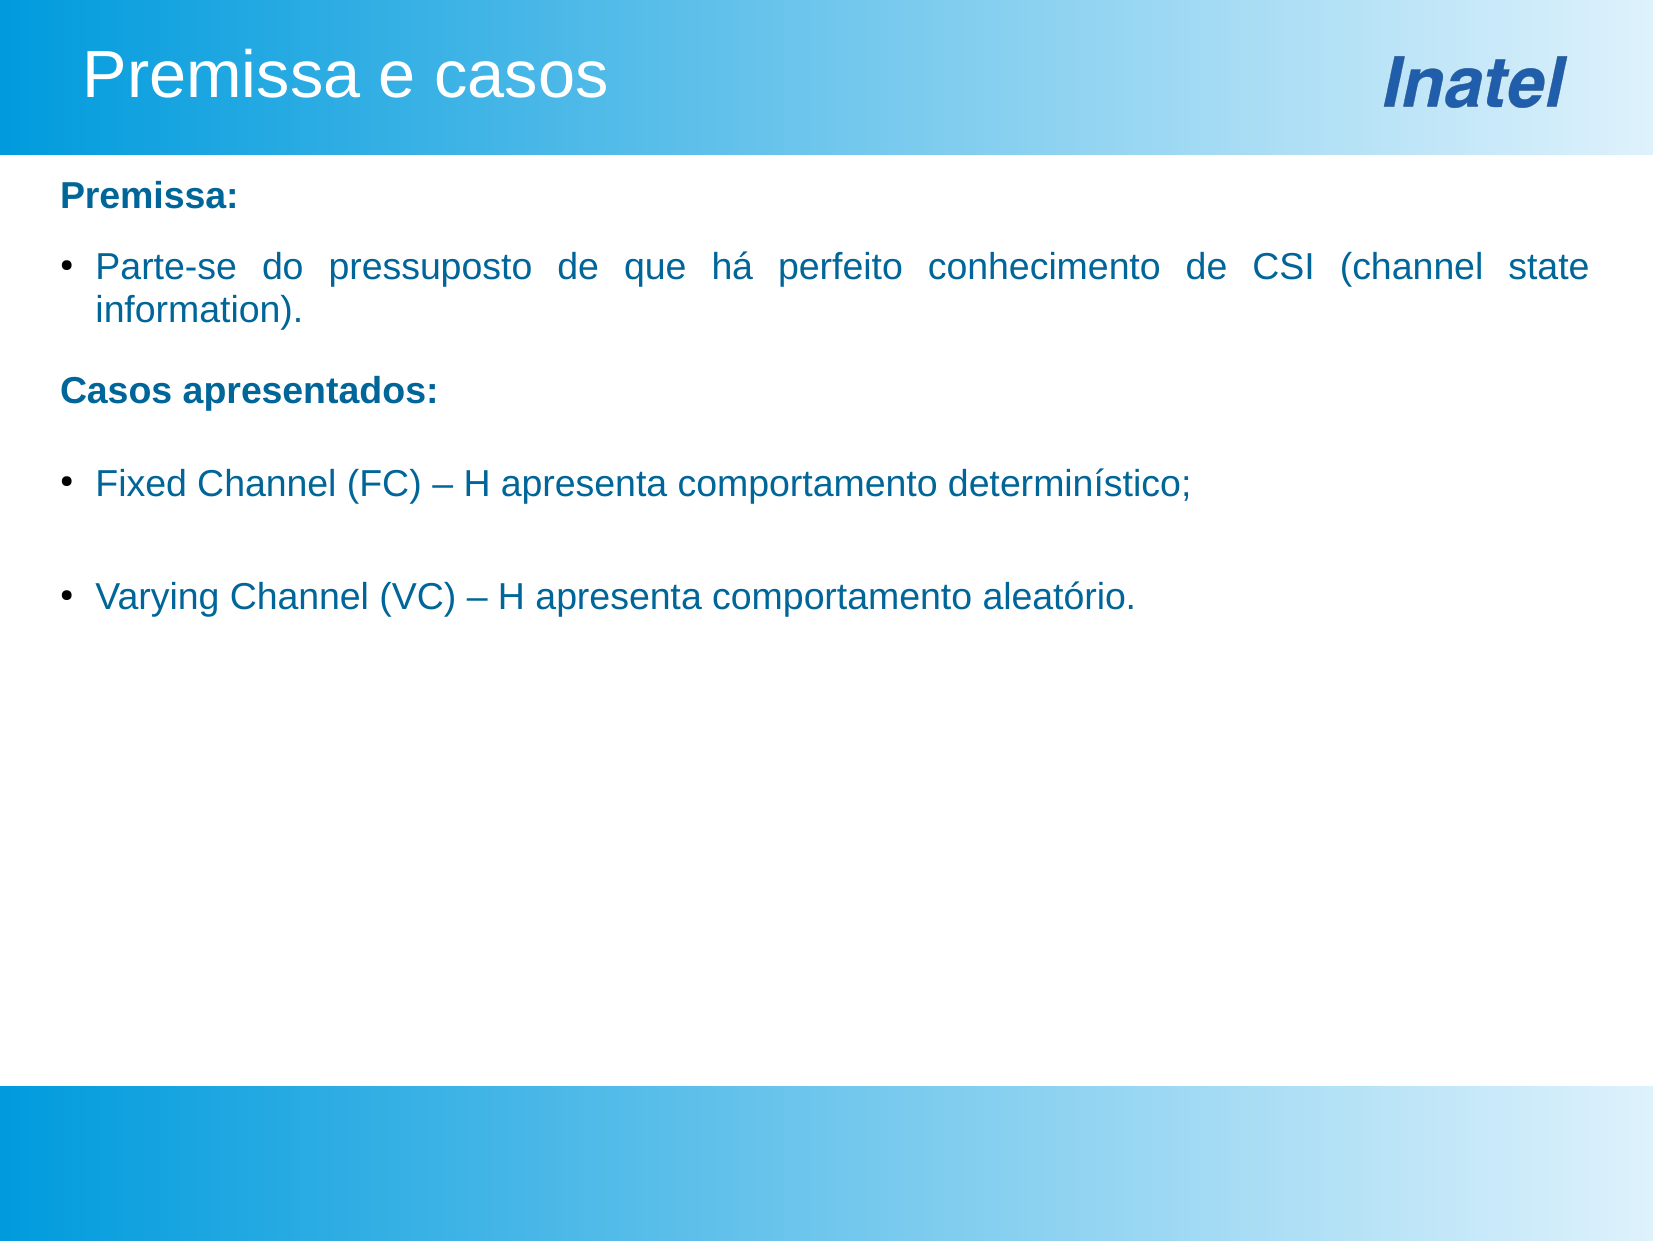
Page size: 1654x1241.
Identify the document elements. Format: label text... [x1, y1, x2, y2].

title Casos apresentados: [60, 327, 481, 440]
title Fixed Channel (FC) – H apresenta comportamento determinístico; [60, 440, 1591, 526]
title Premissa: [60, 165, 271, 226]
title Premissa e casos [82, 30, 841, 120]
title Parte-se do pressuposto de que há perfeito conhecimento de CSI (channel state information). [60, 245, 1591, 331]
picture [1380, 14, 1571, 150]
title Varying Channel (VC) – H apresenta comportamento aleatório. [60, 555, 1591, 640]
